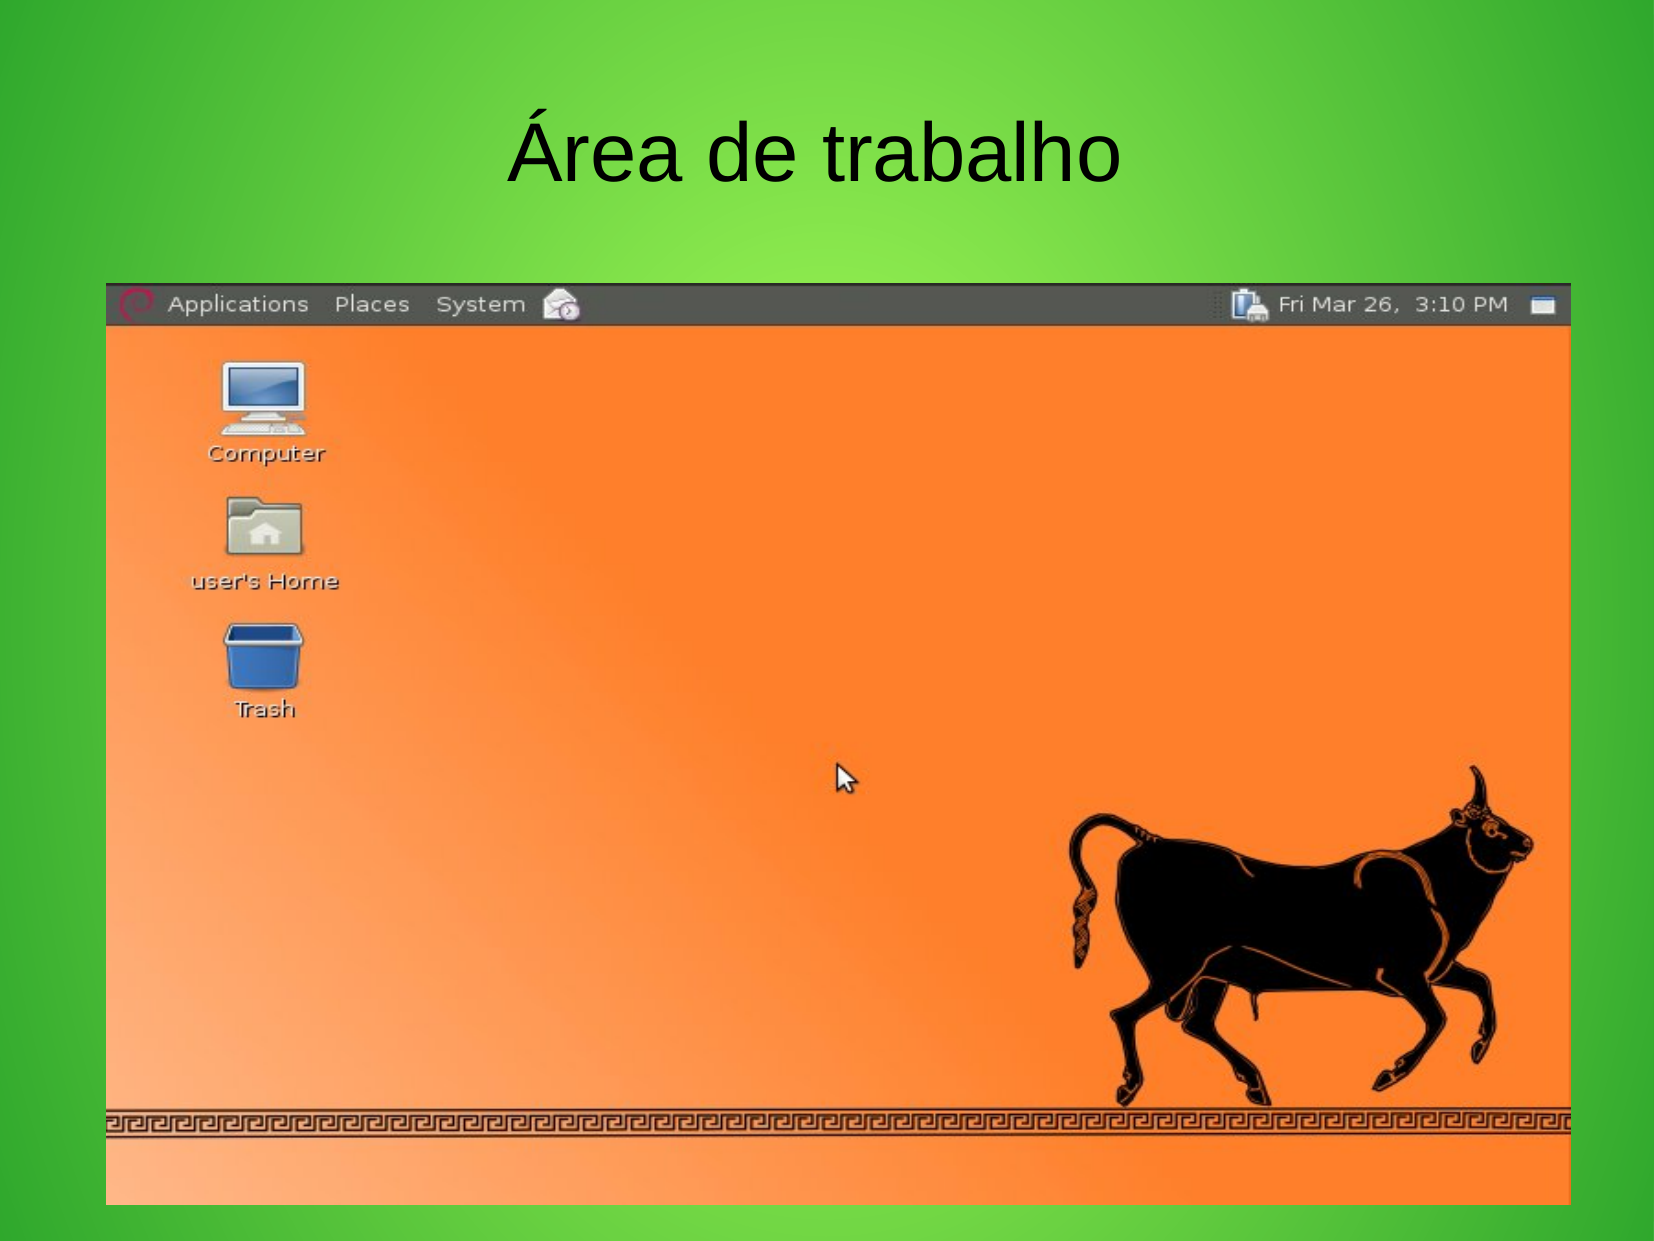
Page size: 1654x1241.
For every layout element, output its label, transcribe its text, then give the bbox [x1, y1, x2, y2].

title Área de trabalho [82, 5, 1571, 301]
picture [106, 283, 1571, 1205]
